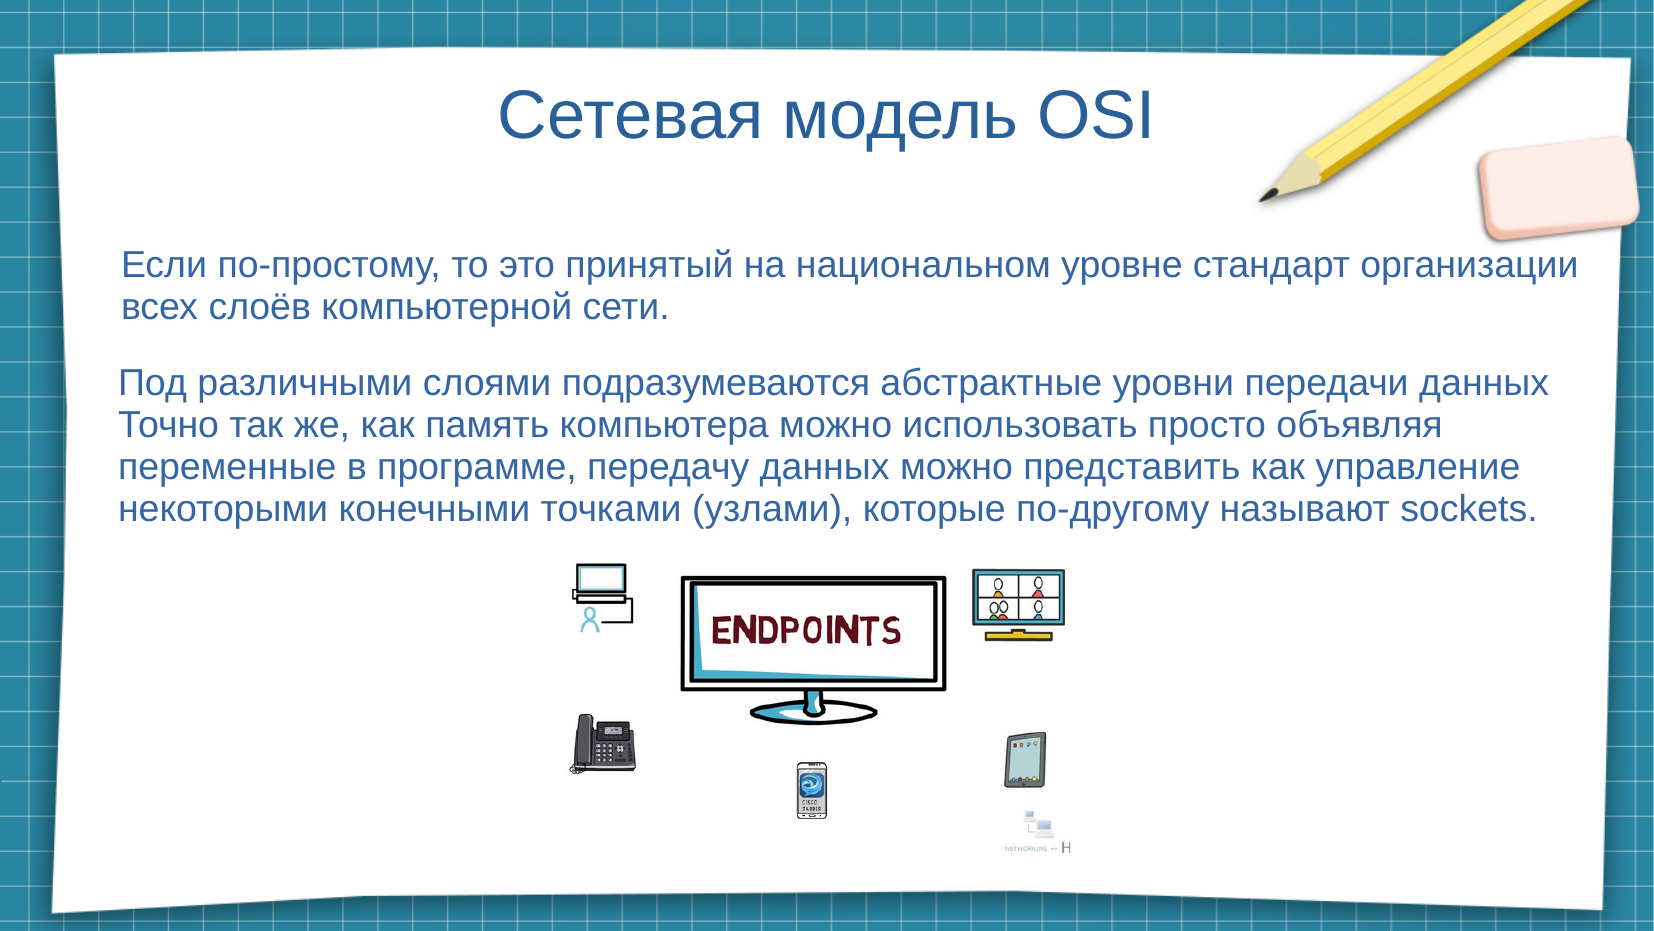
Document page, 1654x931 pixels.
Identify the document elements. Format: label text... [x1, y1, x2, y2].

title Сетевая модель OSI [82, 37, 1571, 193]
picture [0, 0, 1654, 931]
text_box Под различными слоями подразумеваются абстрактные уровни передачи данных Точно так же, как память компьютера можно использовать просто объявляя переменные в программе, передачу данных можно представить как управление некоторыми конечными точками (узлами), которые по-другому называют sockets. [103, 354, 1565, 538]
text_box Если по-простому, то это принятый на национальном уровне стандарт организации всех слоёв компьютерной сети. [106, 236, 1595, 336]
